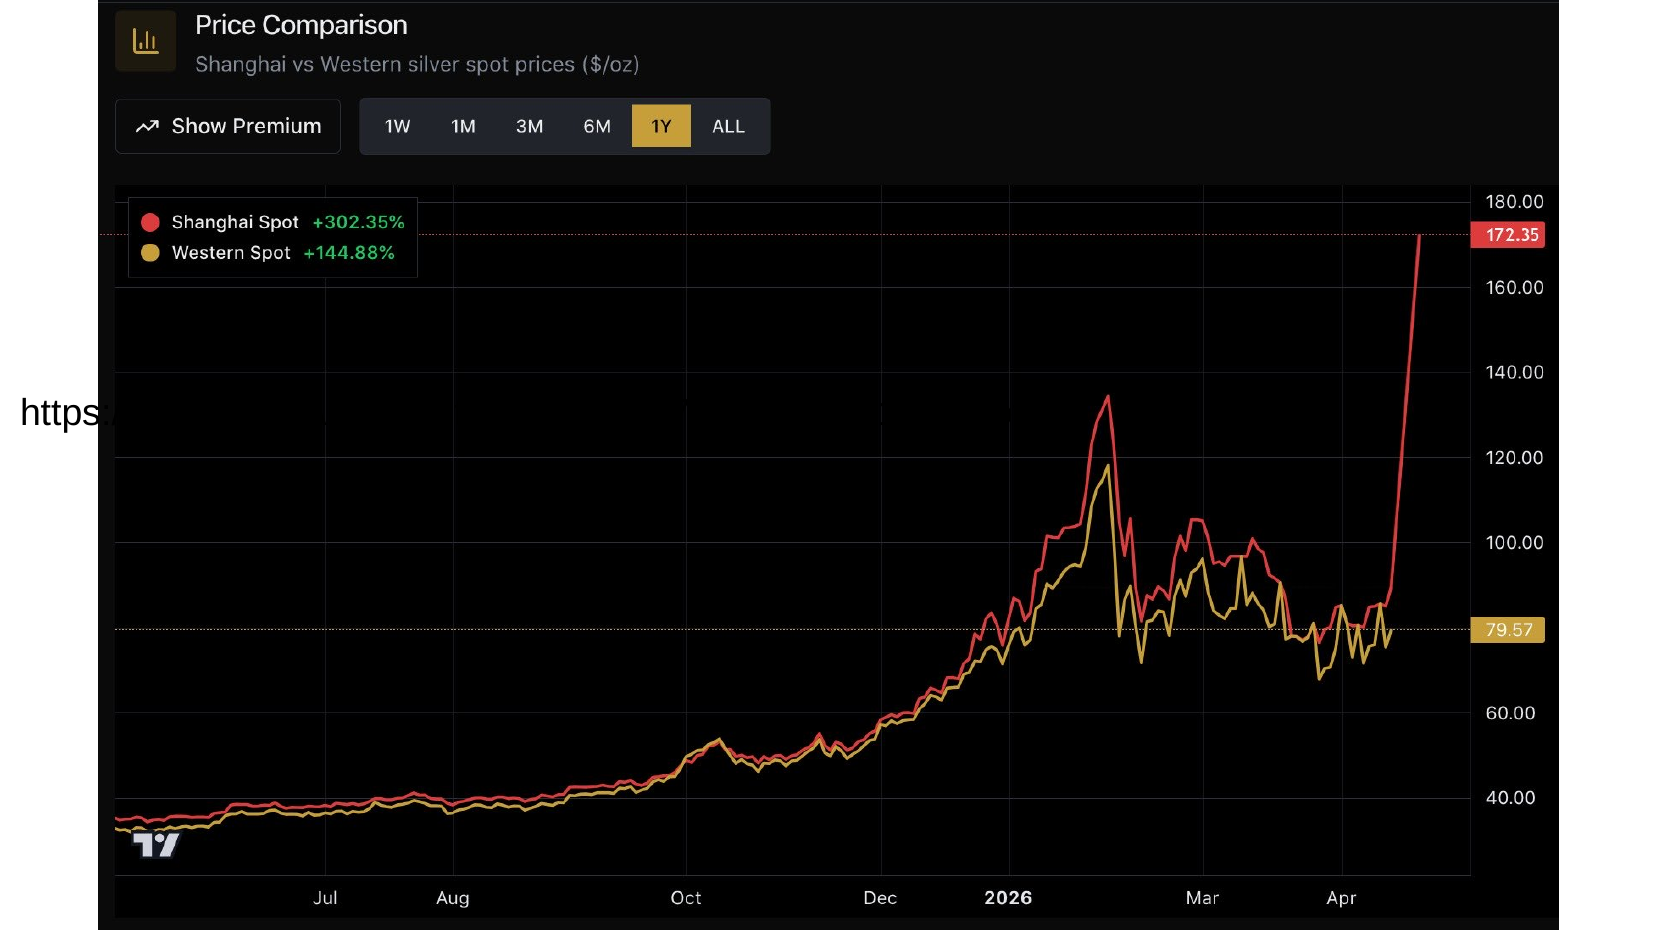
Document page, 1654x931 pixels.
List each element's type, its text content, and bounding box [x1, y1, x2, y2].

text_box https://x.com/VWAPmag/status/2044177334396166198/photo/1 [5, 383, 1093, 441]
picture [98, 0, 1559, 930]
